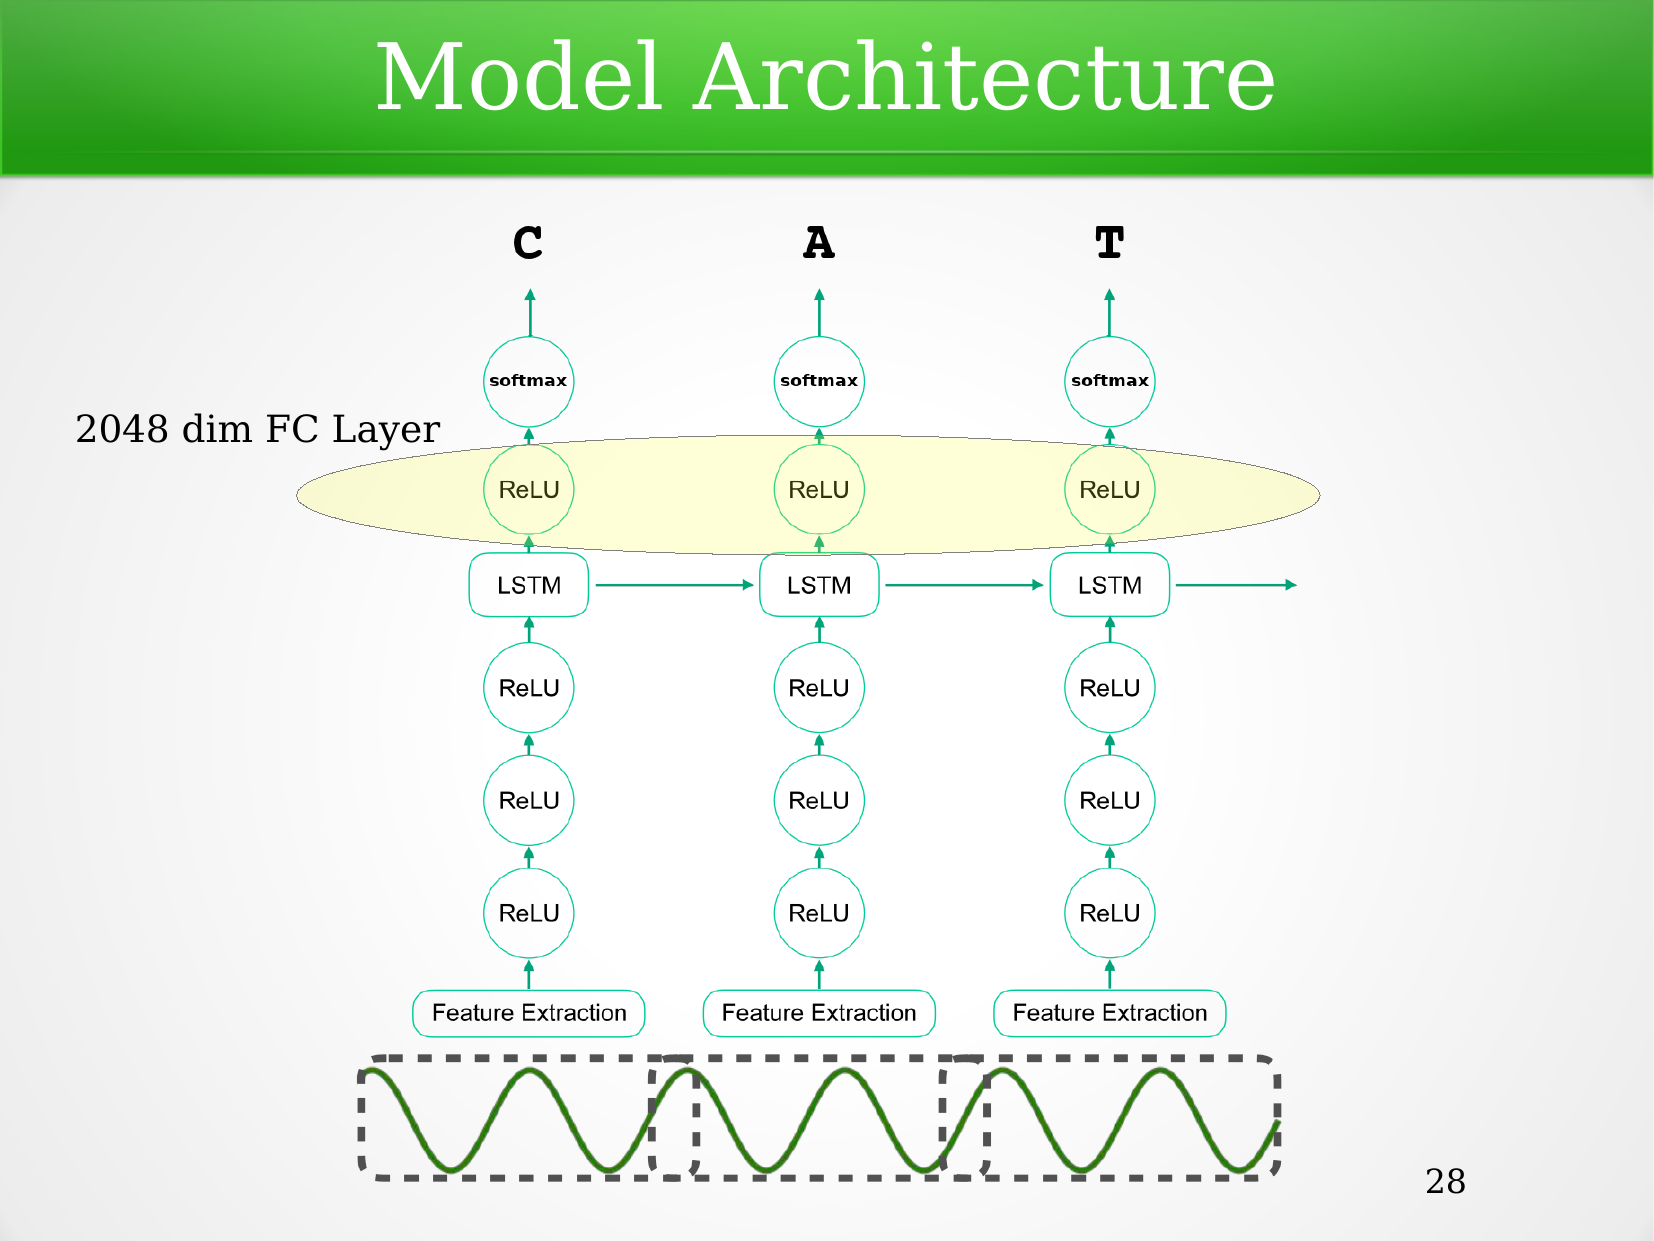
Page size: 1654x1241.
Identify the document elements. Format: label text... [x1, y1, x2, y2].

title Model Architecture [82, 11, 1571, 154]
text_box [556, 435, 1321, 556]
picture [0, 0, 1654, 1241]
text_box 2048 dim FC Layer [60, 405, 556, 683]
